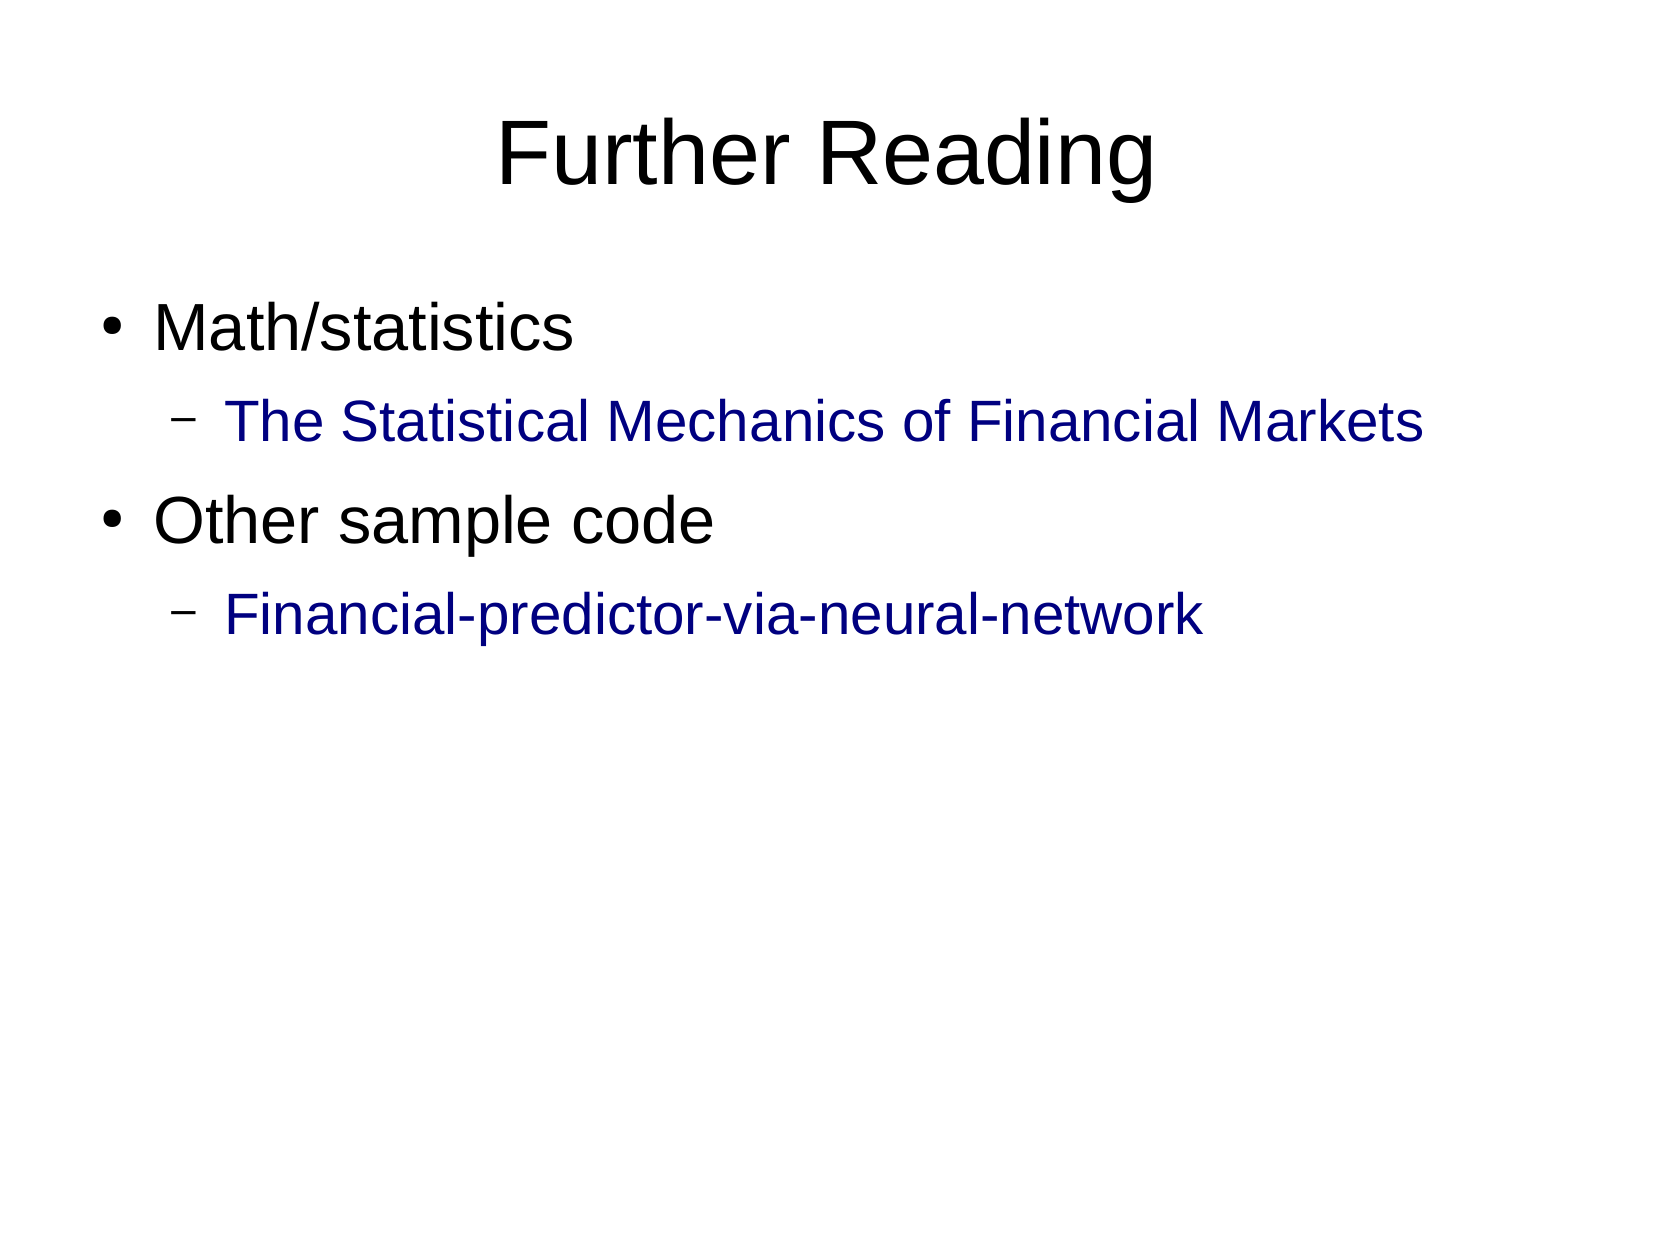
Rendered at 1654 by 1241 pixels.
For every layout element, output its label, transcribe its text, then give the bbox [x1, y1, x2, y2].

list Math/statistics The Statistical Mechanics of Financial Markets Other sample code Financial-predictor-via-neural-network [82, 290, 1571, 1010]
title Further Reading [82, 49, 1571, 257]
